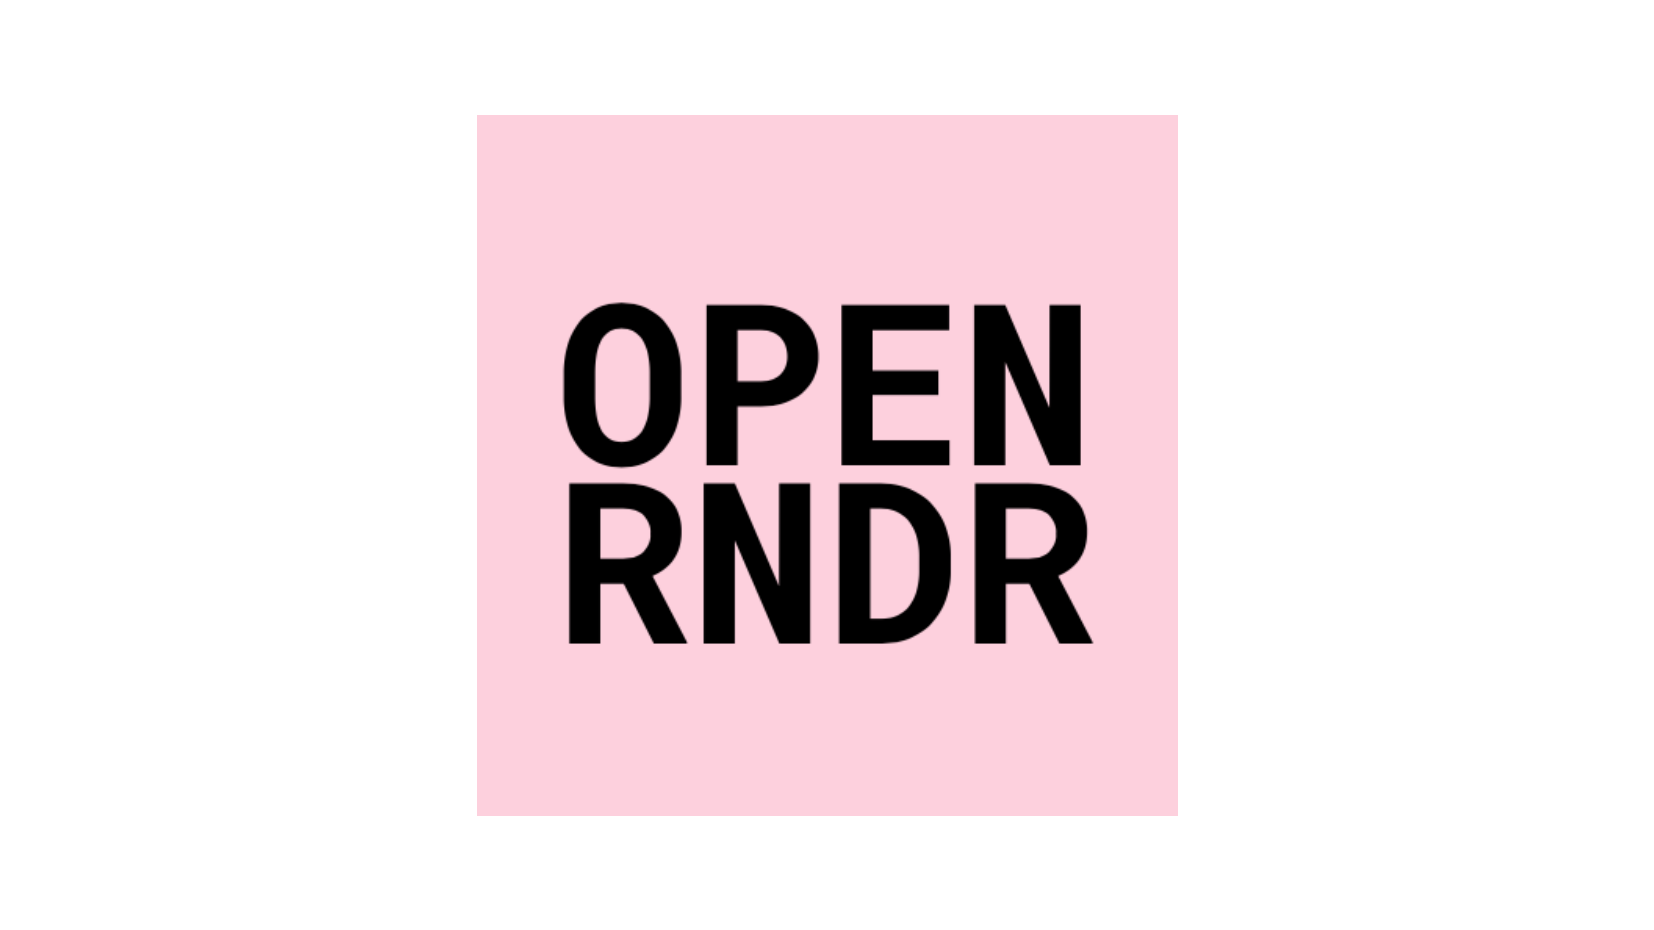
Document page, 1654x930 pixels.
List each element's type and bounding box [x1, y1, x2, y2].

picture [477, 115, 1178, 816]
